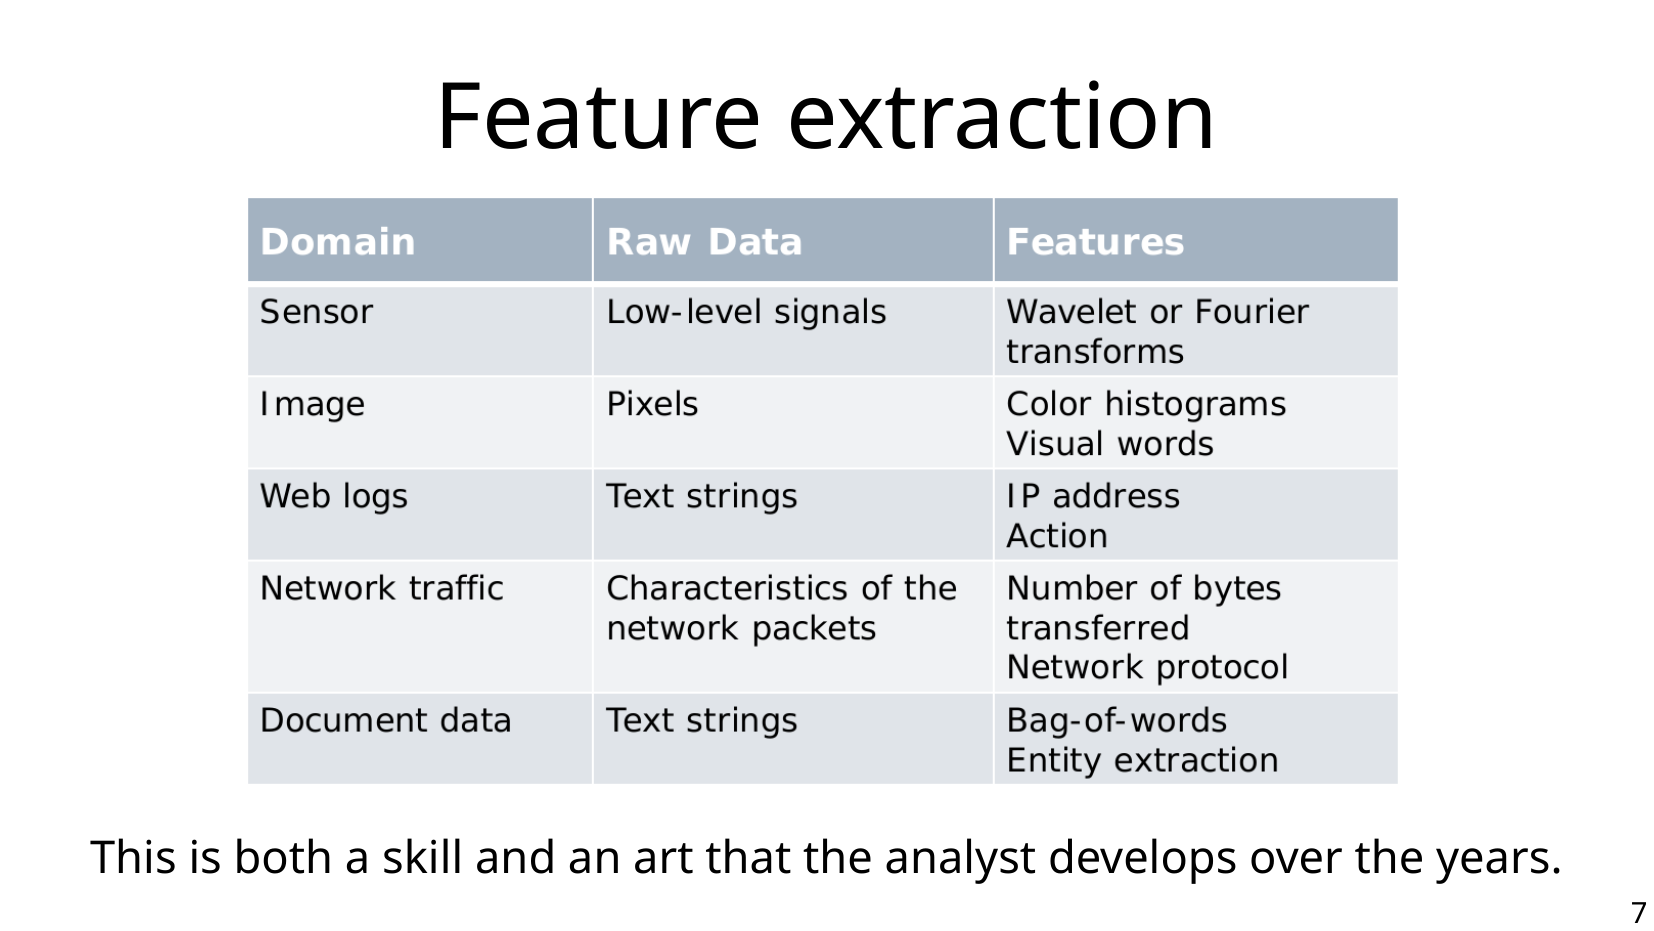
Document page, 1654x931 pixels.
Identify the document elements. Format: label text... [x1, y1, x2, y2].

title Feature extraction [82, 1, 1571, 226]
list This is both a skill and an art that the analyst develops over the years. [82, 825, 1571, 905]
picture [240, 191, 1407, 792]
